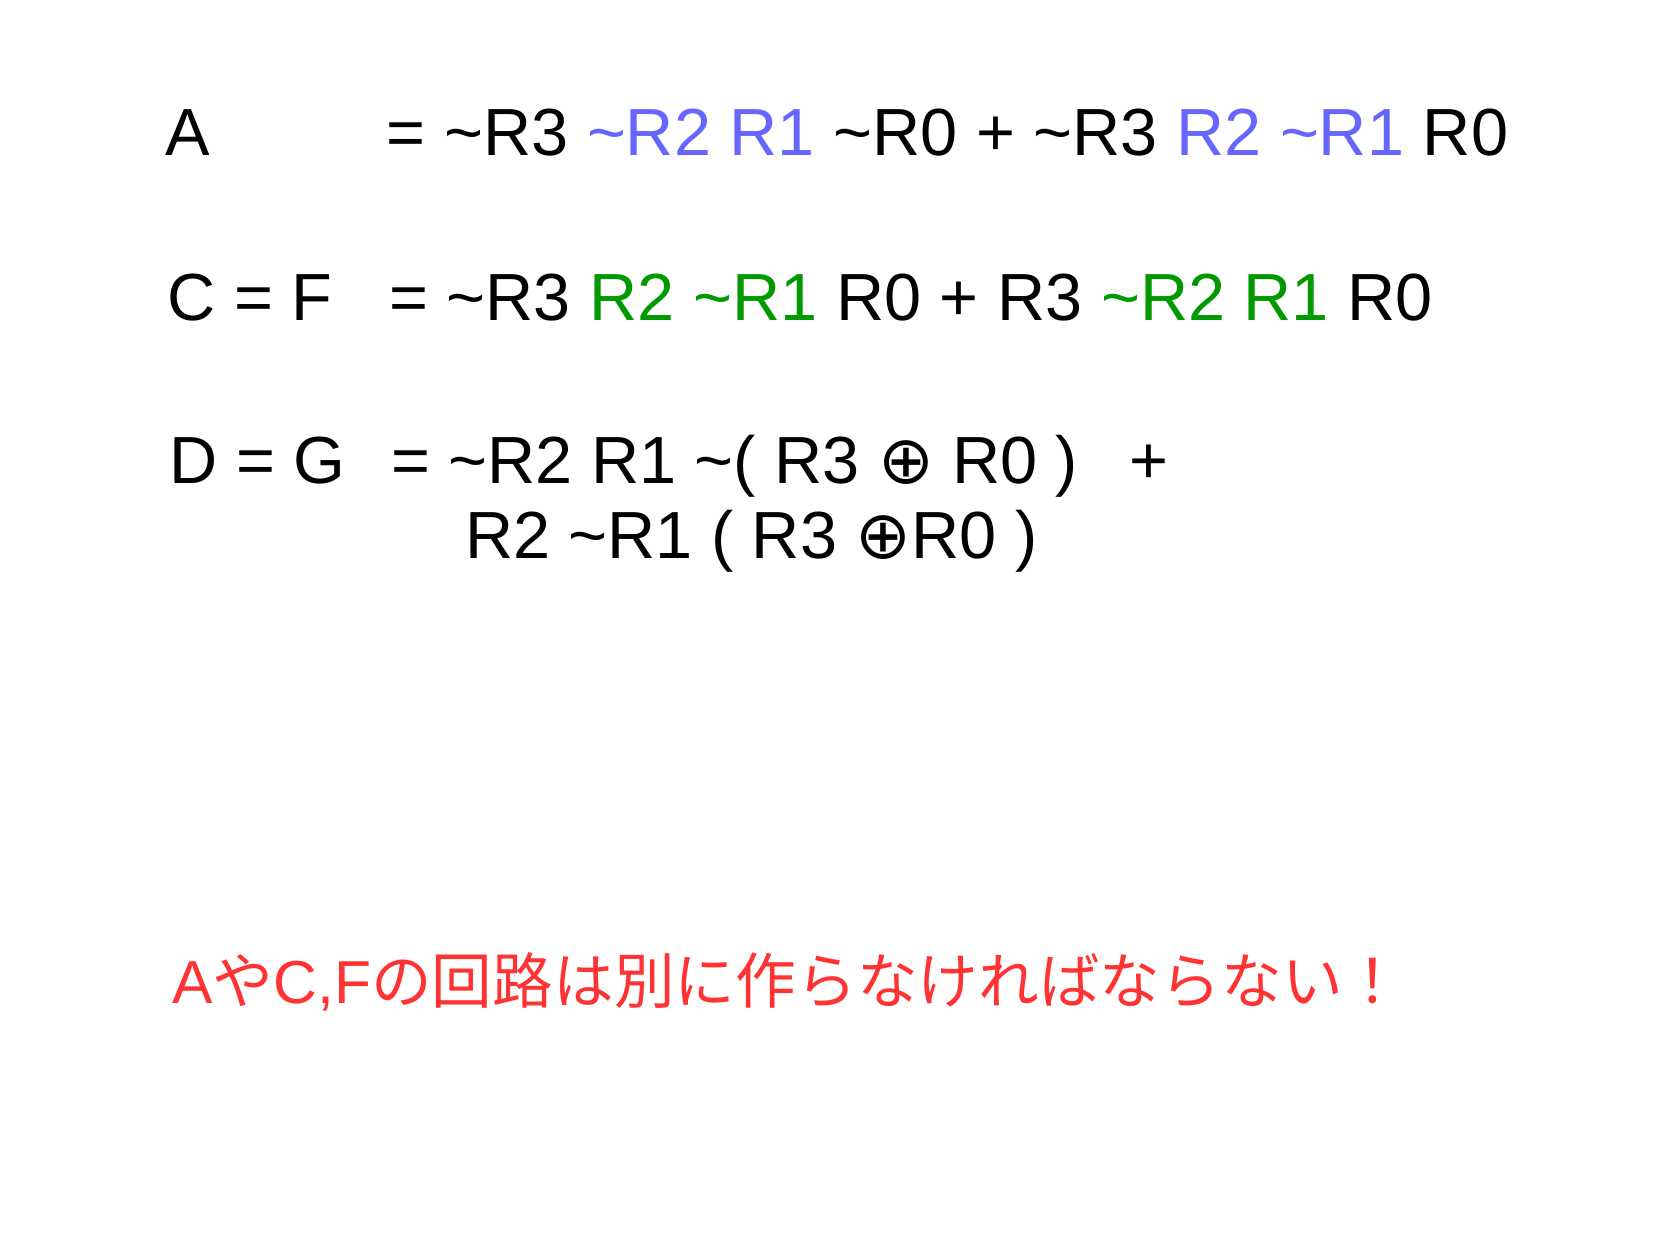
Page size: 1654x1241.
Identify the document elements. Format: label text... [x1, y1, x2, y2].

text_box D = G = ~R2 R1 ~( R3 ⊕ R0 ) + R2 ~R1 ( R3 ⊕R0 ) [95, 416, 1240, 715]
text_box AやC,Fの回路は別に作らなければならない！ [118, 933, 1459, 1023]
text_box C = F = ~R3 R2 ~R1 R0 + R3 ~R2 R1 R0 [108, 259, 1465, 350]
text_box A = ~R3 ~R2 R1 ~R0 + ~R3 R2 ~R1 R0 [106, 94, 1540, 185]
